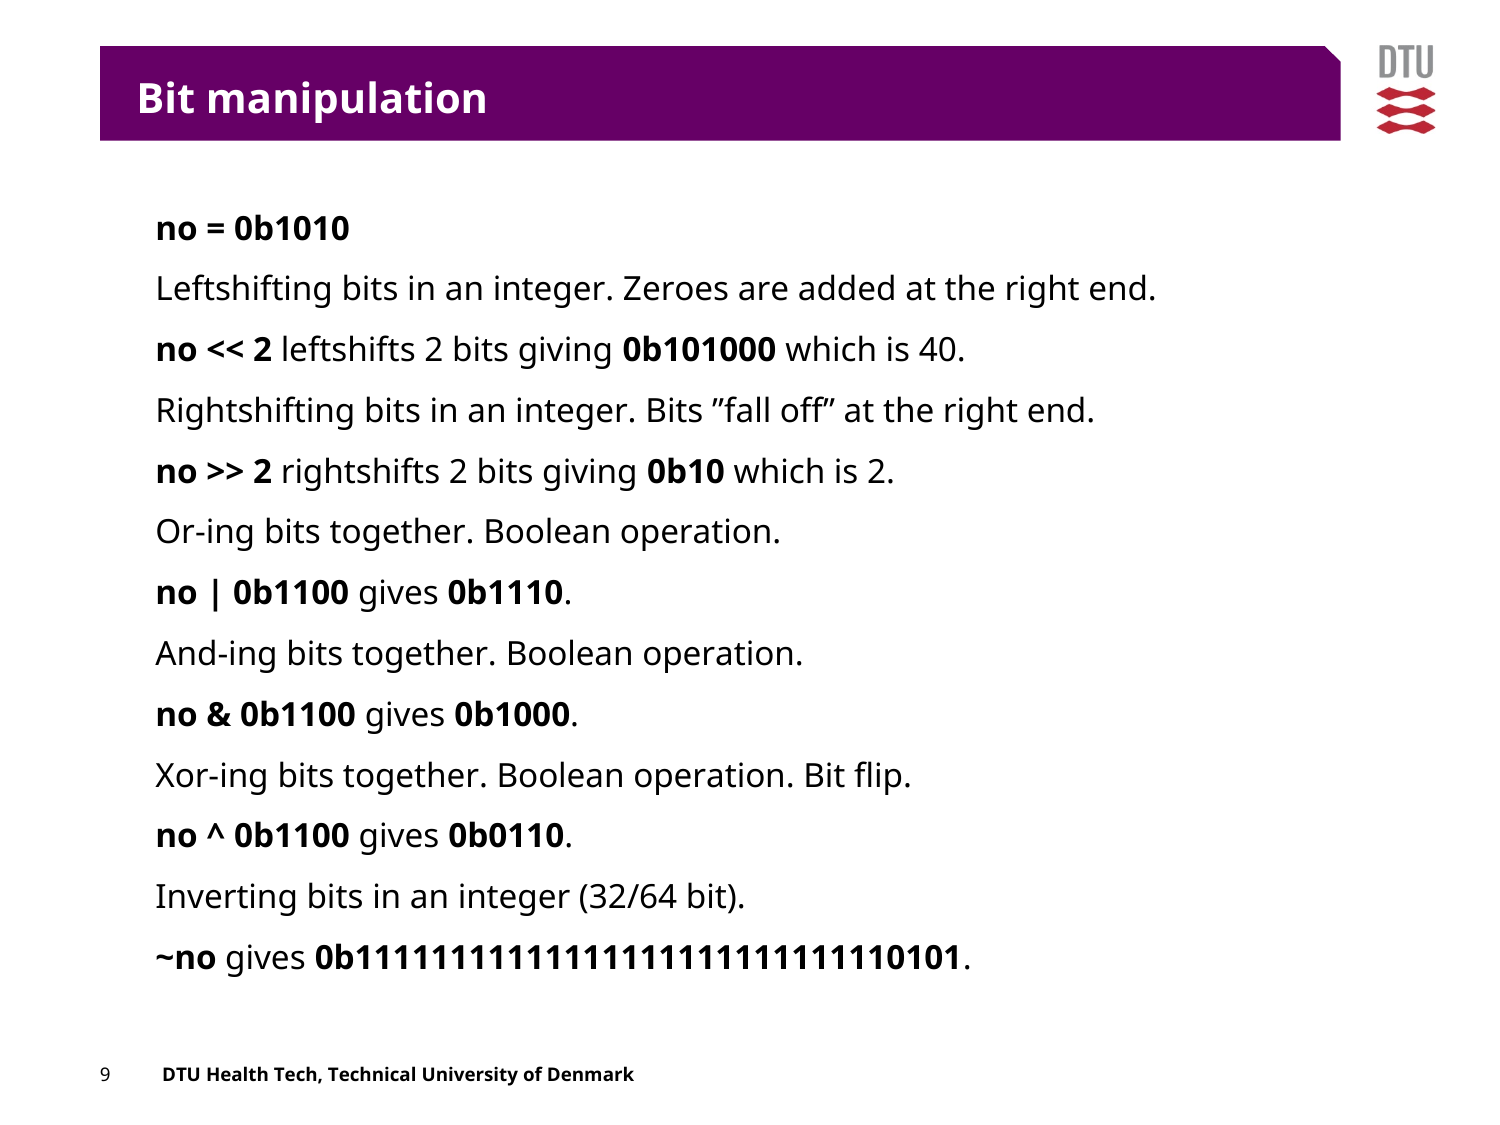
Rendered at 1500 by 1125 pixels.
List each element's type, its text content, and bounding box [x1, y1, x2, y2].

text_box Bit manipulation [136, 45, 1412, 123]
text_box no = 0b1010 Leftshifting bits in an integer. Zeroes are added at the right end. no << 2 leftshifts 2 bits giving 0b101000 which is 40. Rightshifting bits in an integer. Bits ”fall off” at the right end. no >> 2 rightshifts 2 bits giving 0b10 which is 2. Or-ing bits together. Boolean operation. no | 0b1100 gives 0b1110. And-ing bits together. Boolean operation. no & 0b1100 gives 0b1000. Xor-ing bits together. Boolean operation. Bit flip. no ^ 0b1100 gives 0b0110. Inverting bits in an integer (32/64 bit). ~no gives 0b11111111111111111111111111110101. [140, 199, 1336, 984]
text_box [100, 46, 1341, 141]
picture [1356, 45, 1436, 134]
